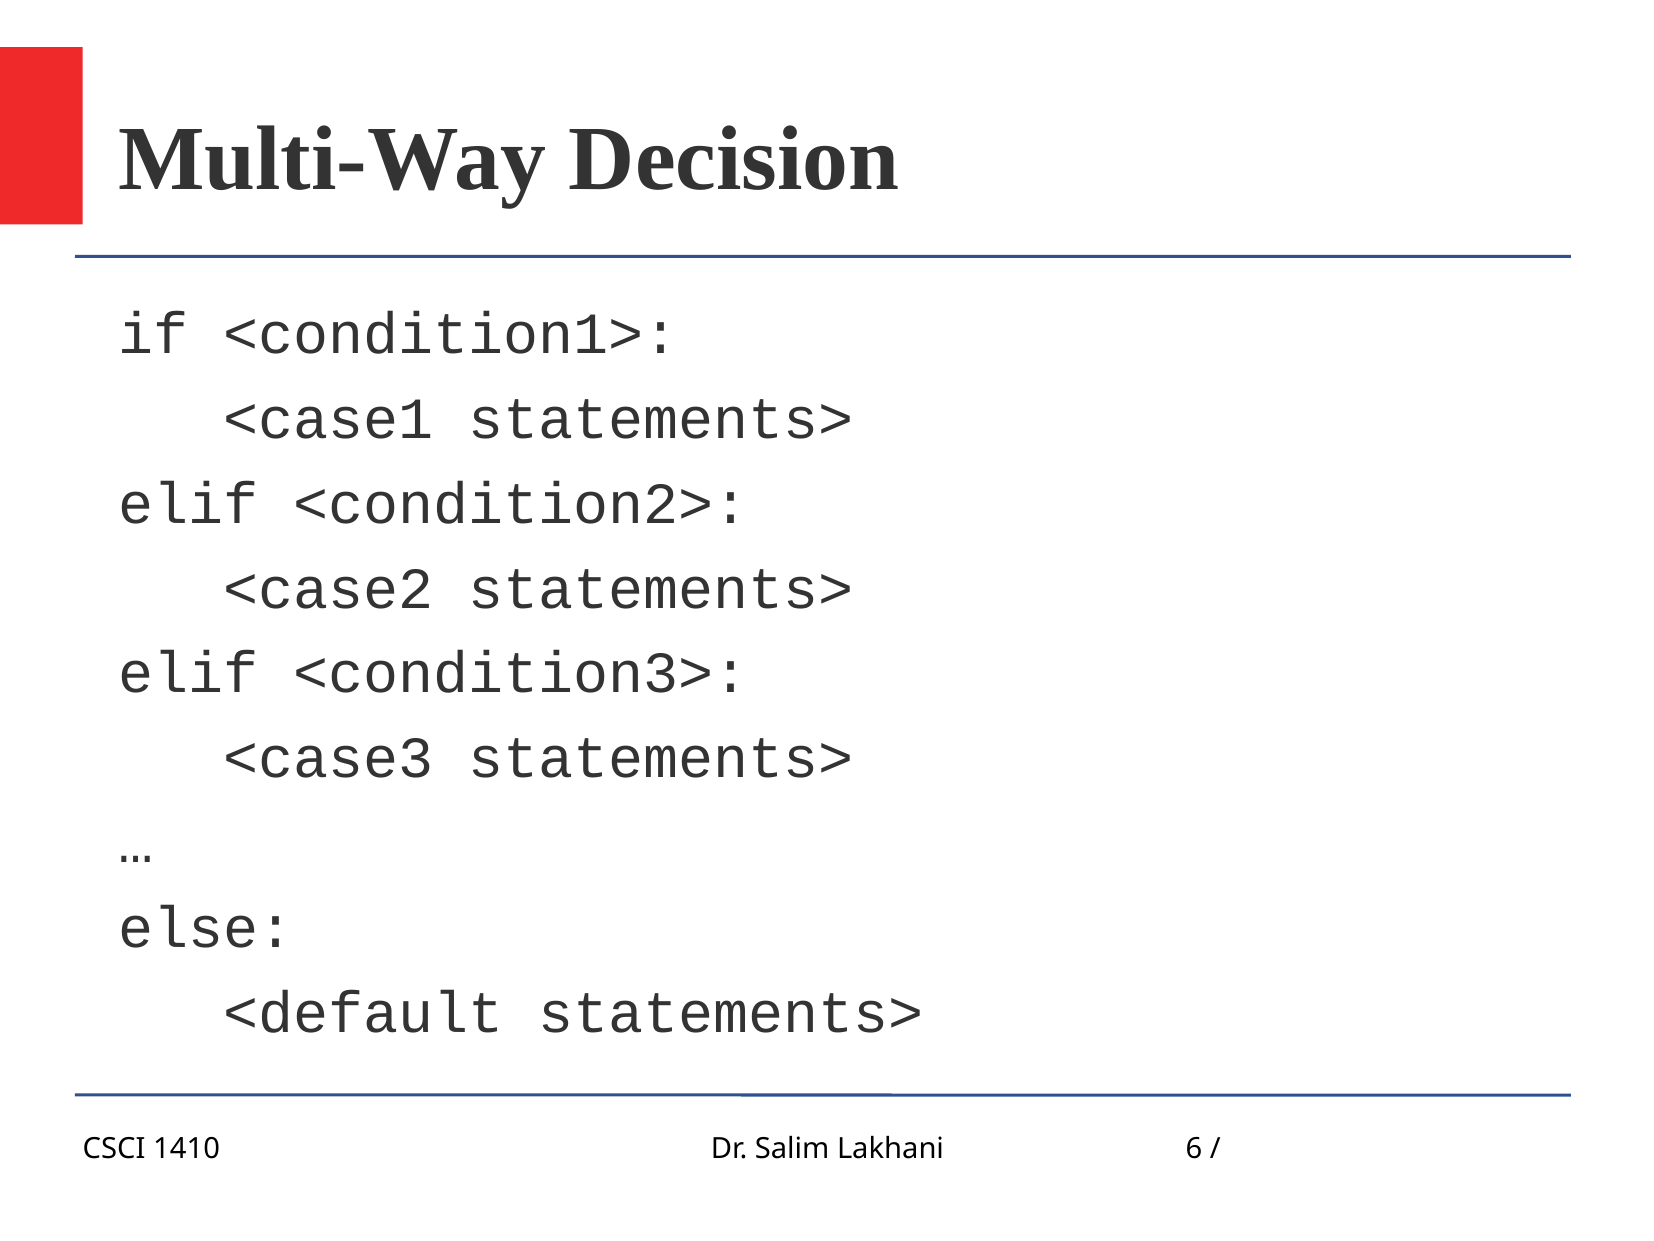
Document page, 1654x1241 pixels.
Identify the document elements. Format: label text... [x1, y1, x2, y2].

title Multi-Way Decision [118, 49, 1571, 257]
text_box Dr. Salim Lakhani [565, 1129, 1090, 1216]
list if <condition1>: <case1 statements> elif <condition2>: <case2 statements> elif <condition3>: <case3 statements> … else: <default statements> [118, 295, 1536, 1080]
text_box CSCI 1410 [82, 1129, 468, 1216]
text_box / [1185, 1129, 1571, 1216]
